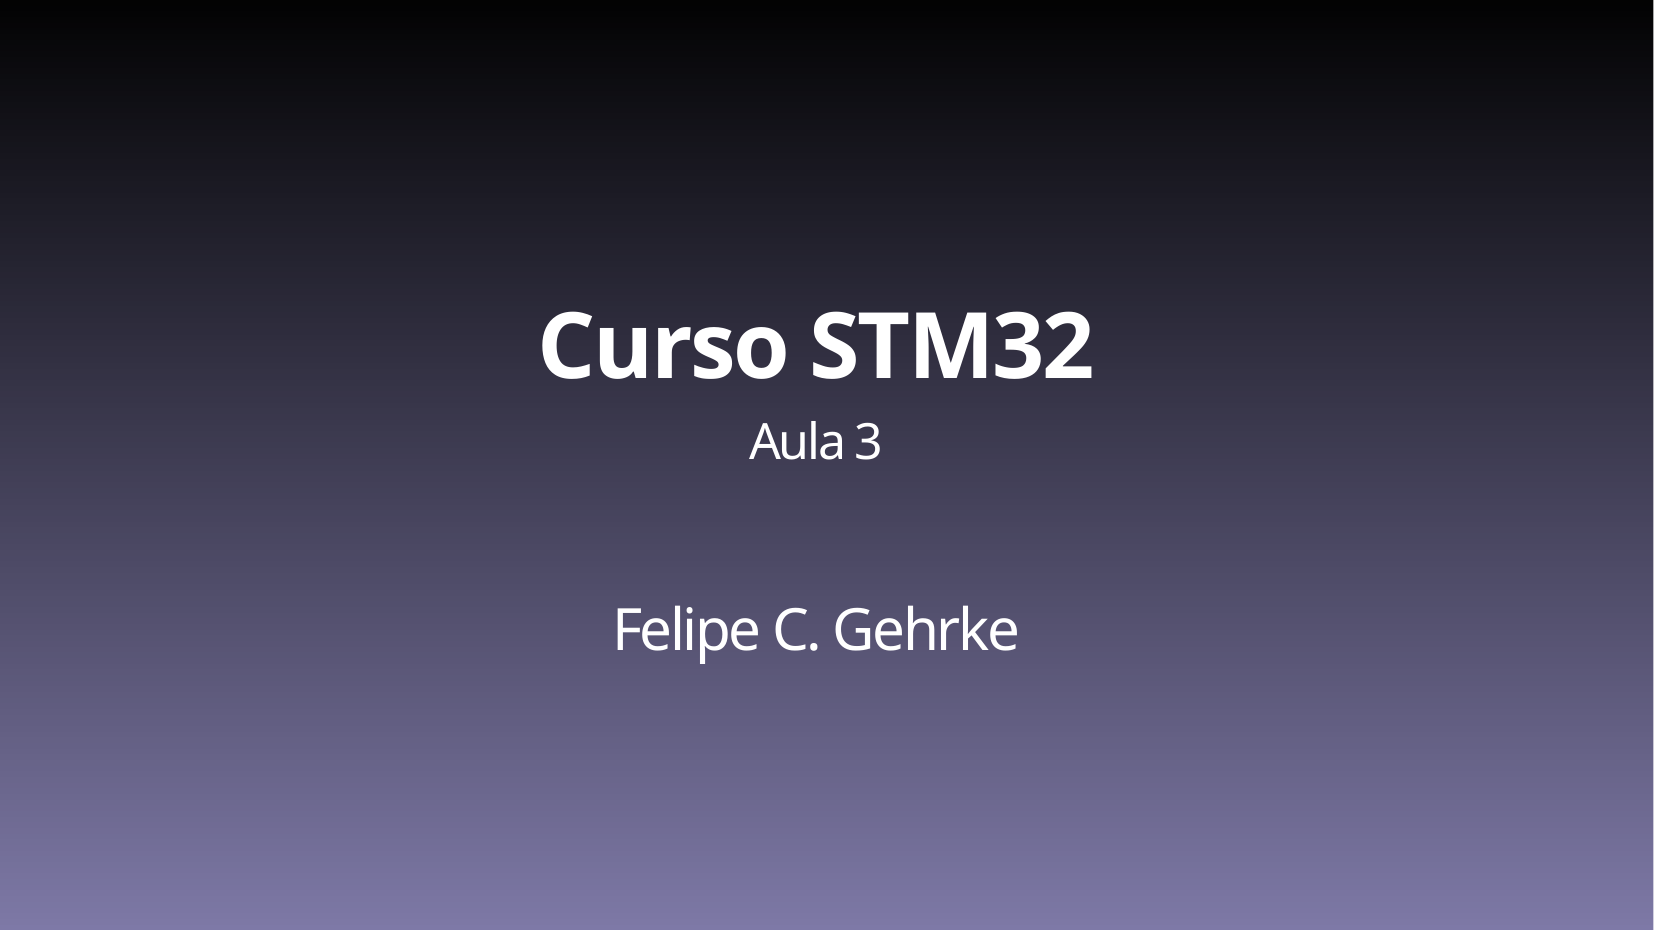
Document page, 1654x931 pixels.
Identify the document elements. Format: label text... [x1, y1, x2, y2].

title Felipe C. Gehrke [71, 549, 1561, 706]
title Curso STM32 Aula 3 [71, 294, 1561, 461]
